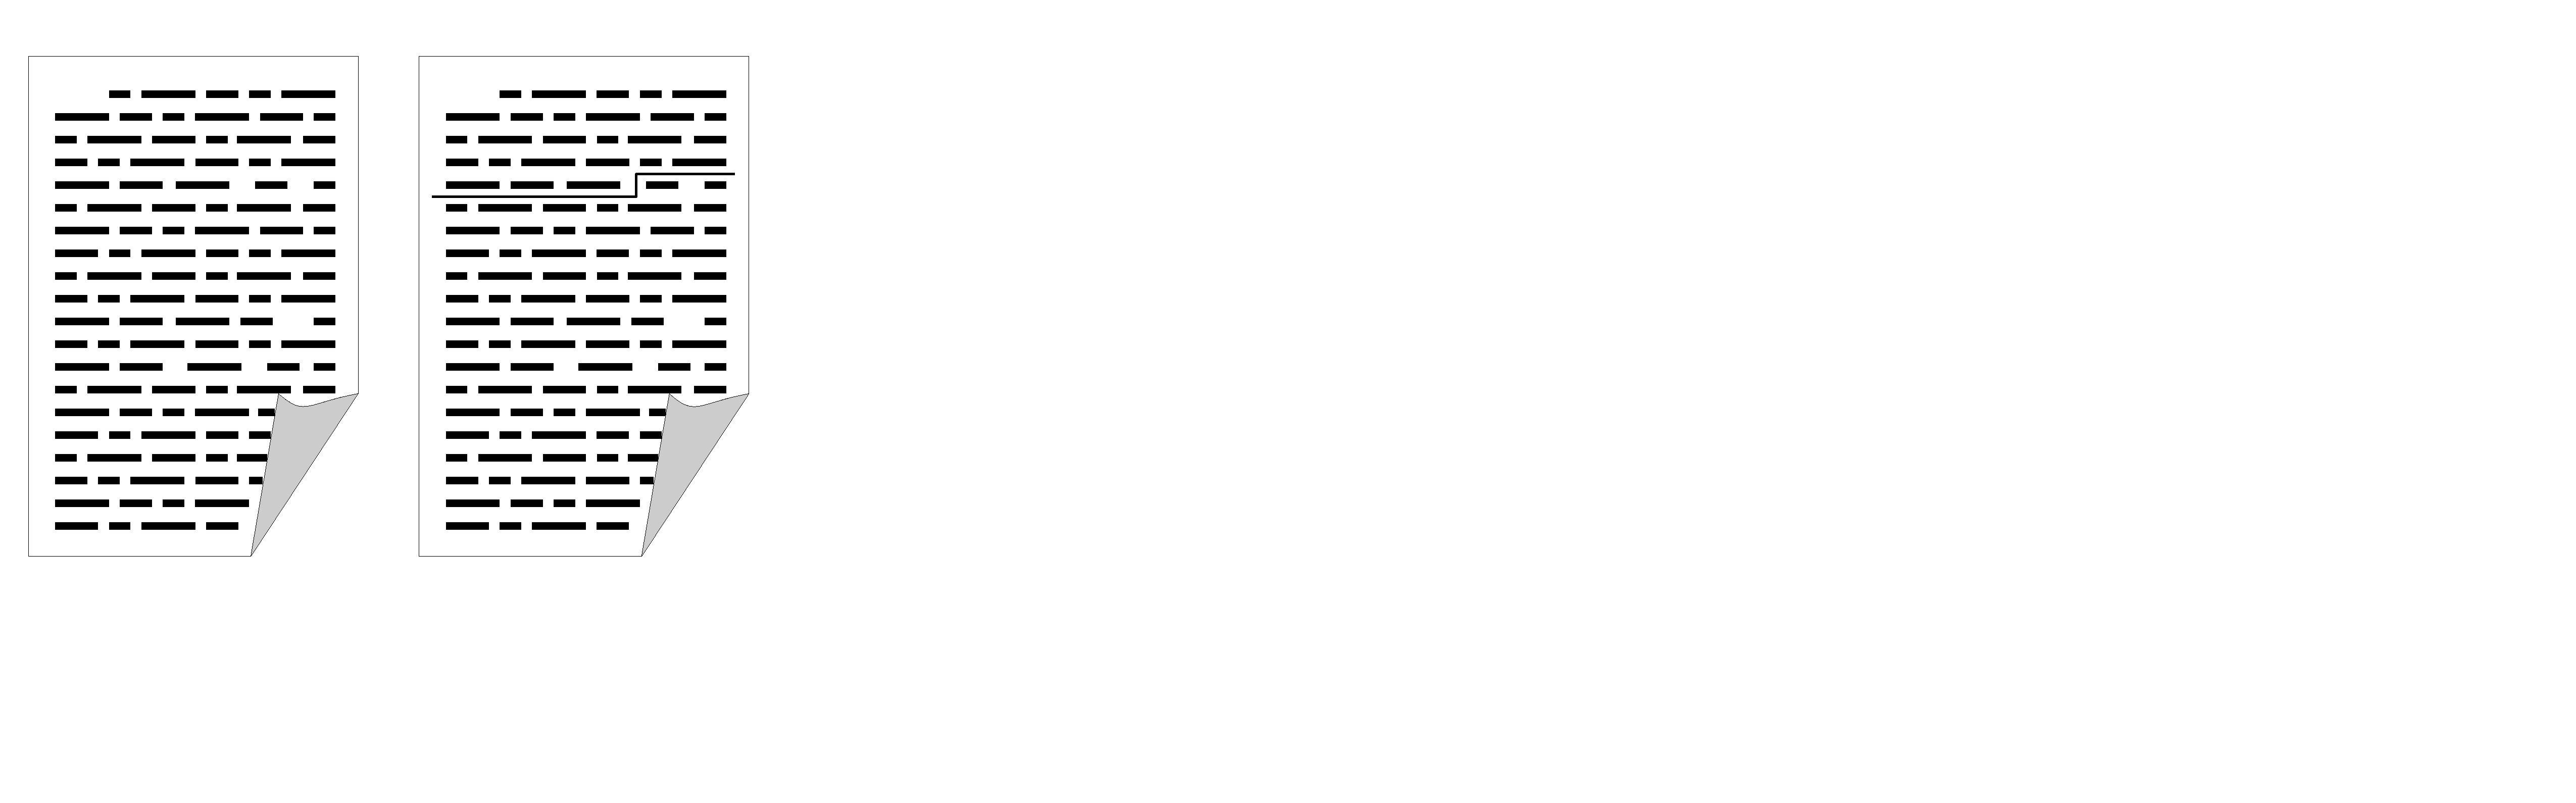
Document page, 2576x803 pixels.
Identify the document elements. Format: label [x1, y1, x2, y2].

text_box [419, 56, 749, 557]
text_box [28, 56, 359, 557]
